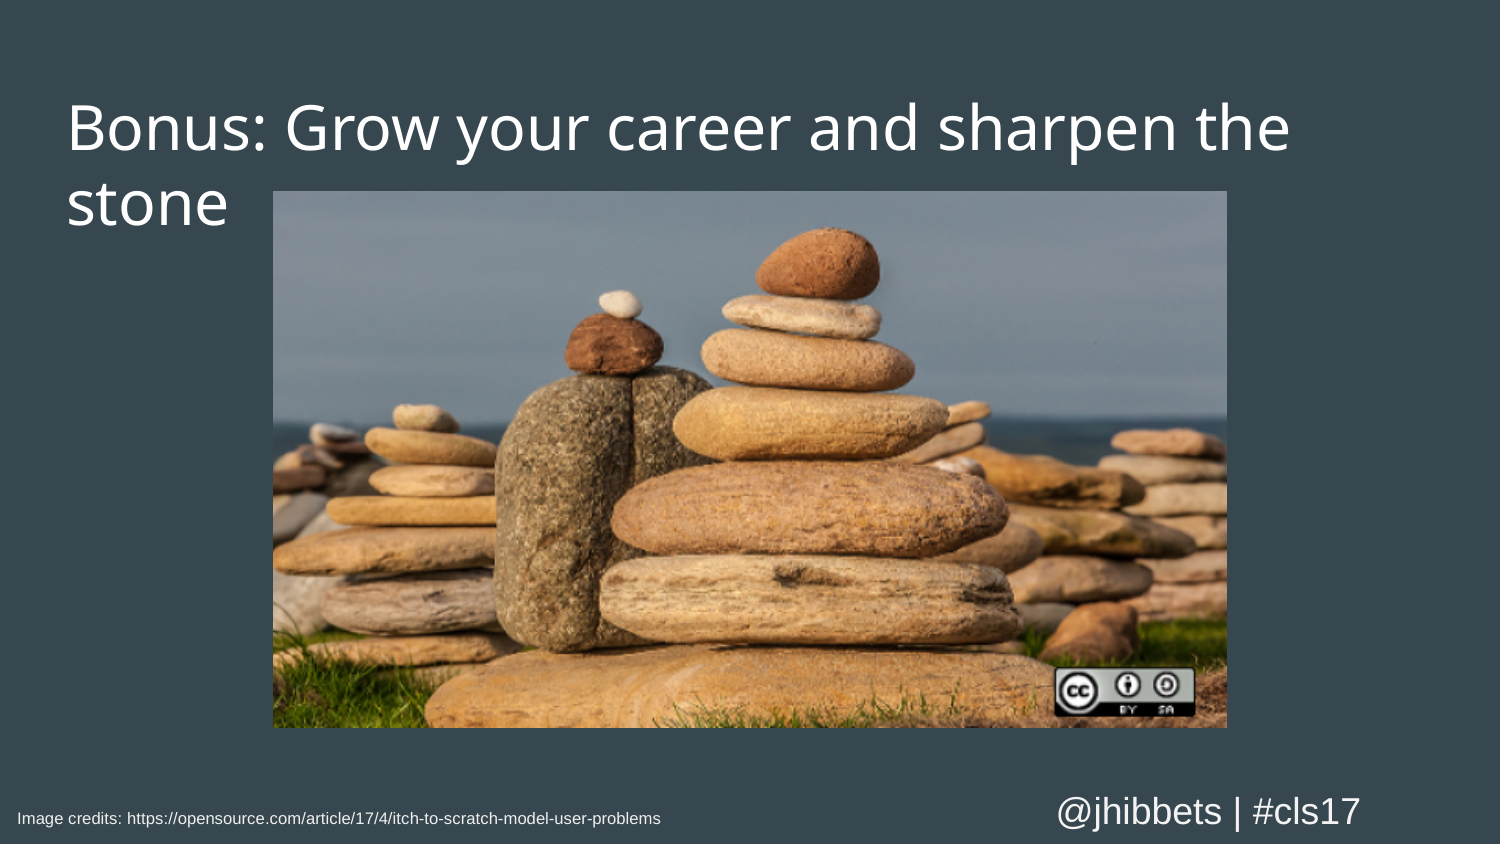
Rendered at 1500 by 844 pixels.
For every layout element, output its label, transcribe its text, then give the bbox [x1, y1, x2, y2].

picture [273, 191, 1227, 728]
title Bonus: Grow your career and sharpen the stone [51, 72, 1449, 167]
text_box Image credits: https://opensource.com/article/17/4/itch-to-scratch-model-user-problems [2, 792, 773, 834]
